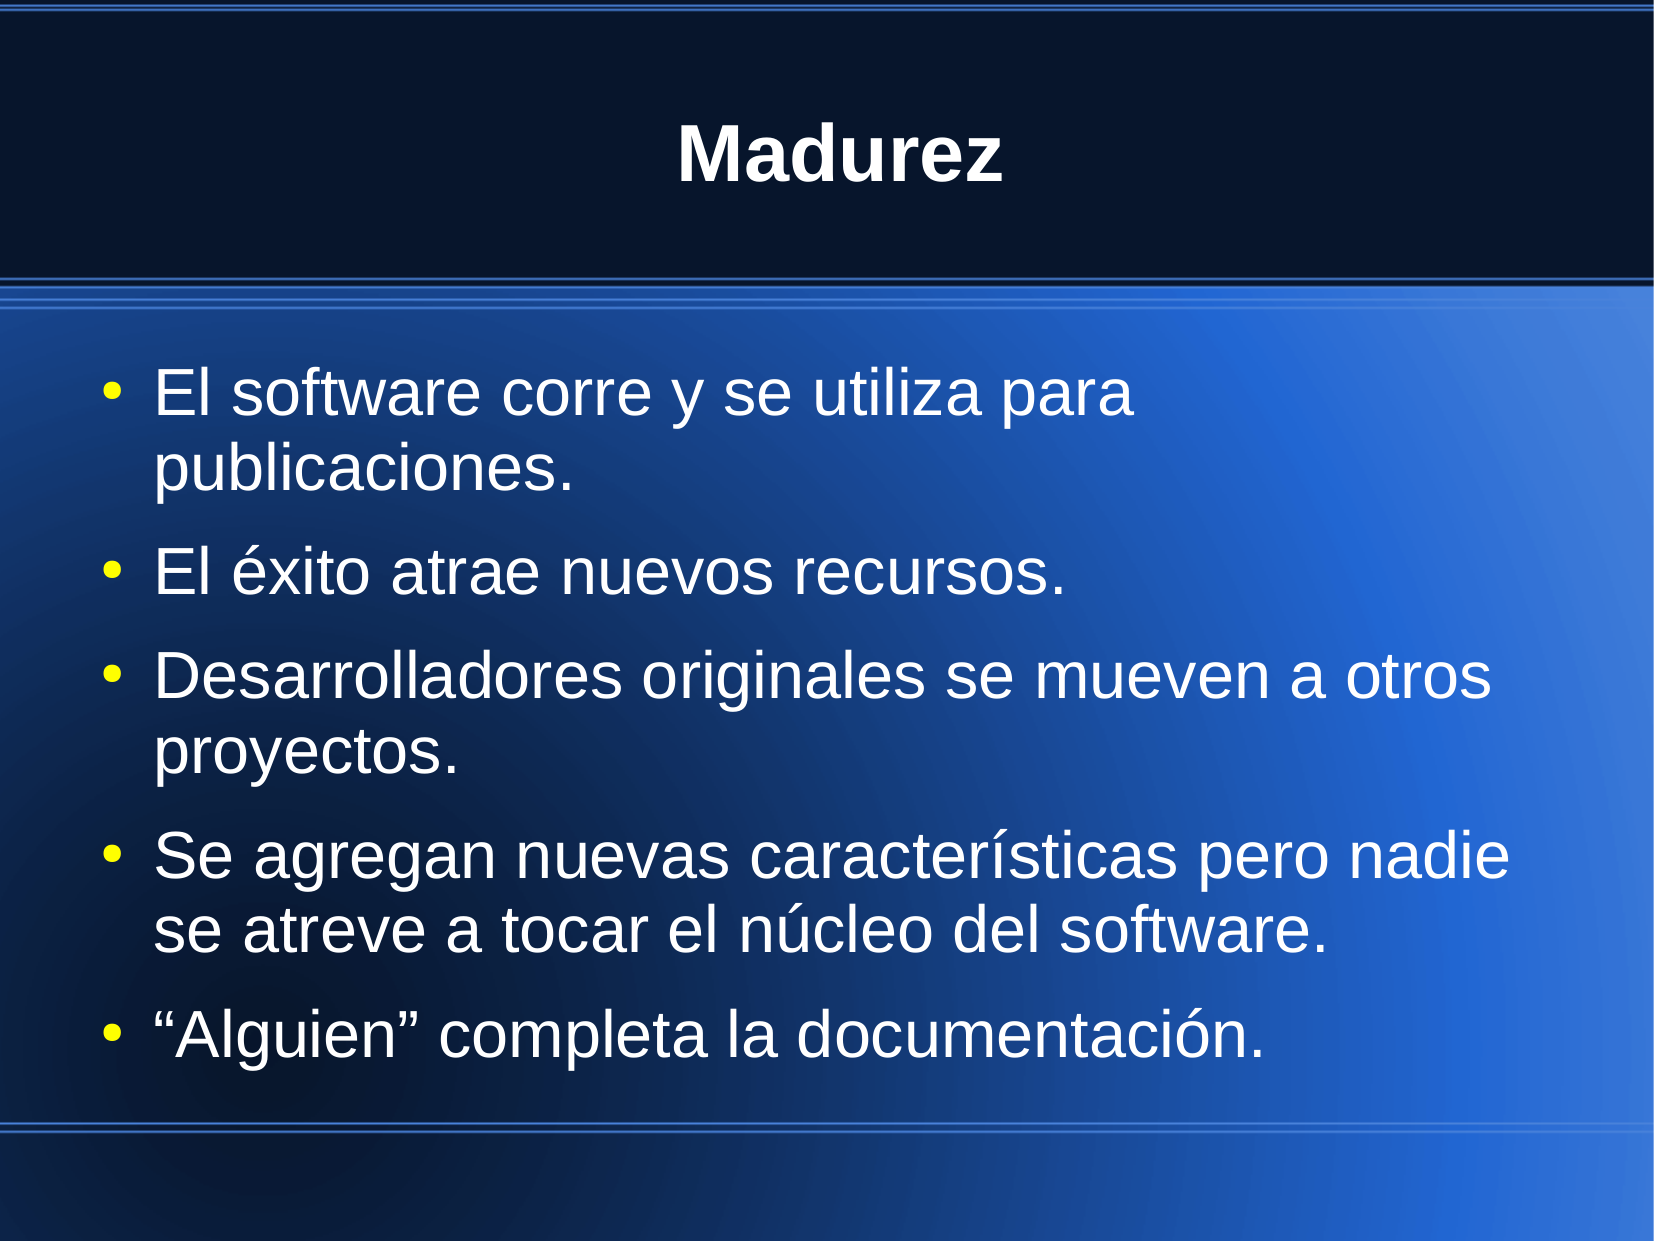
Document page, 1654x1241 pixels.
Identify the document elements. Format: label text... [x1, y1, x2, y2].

list El software corre y se utiliza para publicaciones. El éxito atrae nuevos recursos. Desarrolladores originales se mueven a otros proyectos. Se agregan nuevas características pero nadie se atreve a tocar el núcleo del software. “Alguien” completa la documentación. [82, 355, 1571, 1075]
title Madurez [82, 49, 1571, 257]
picture [0, 0, 1654, 1241]
